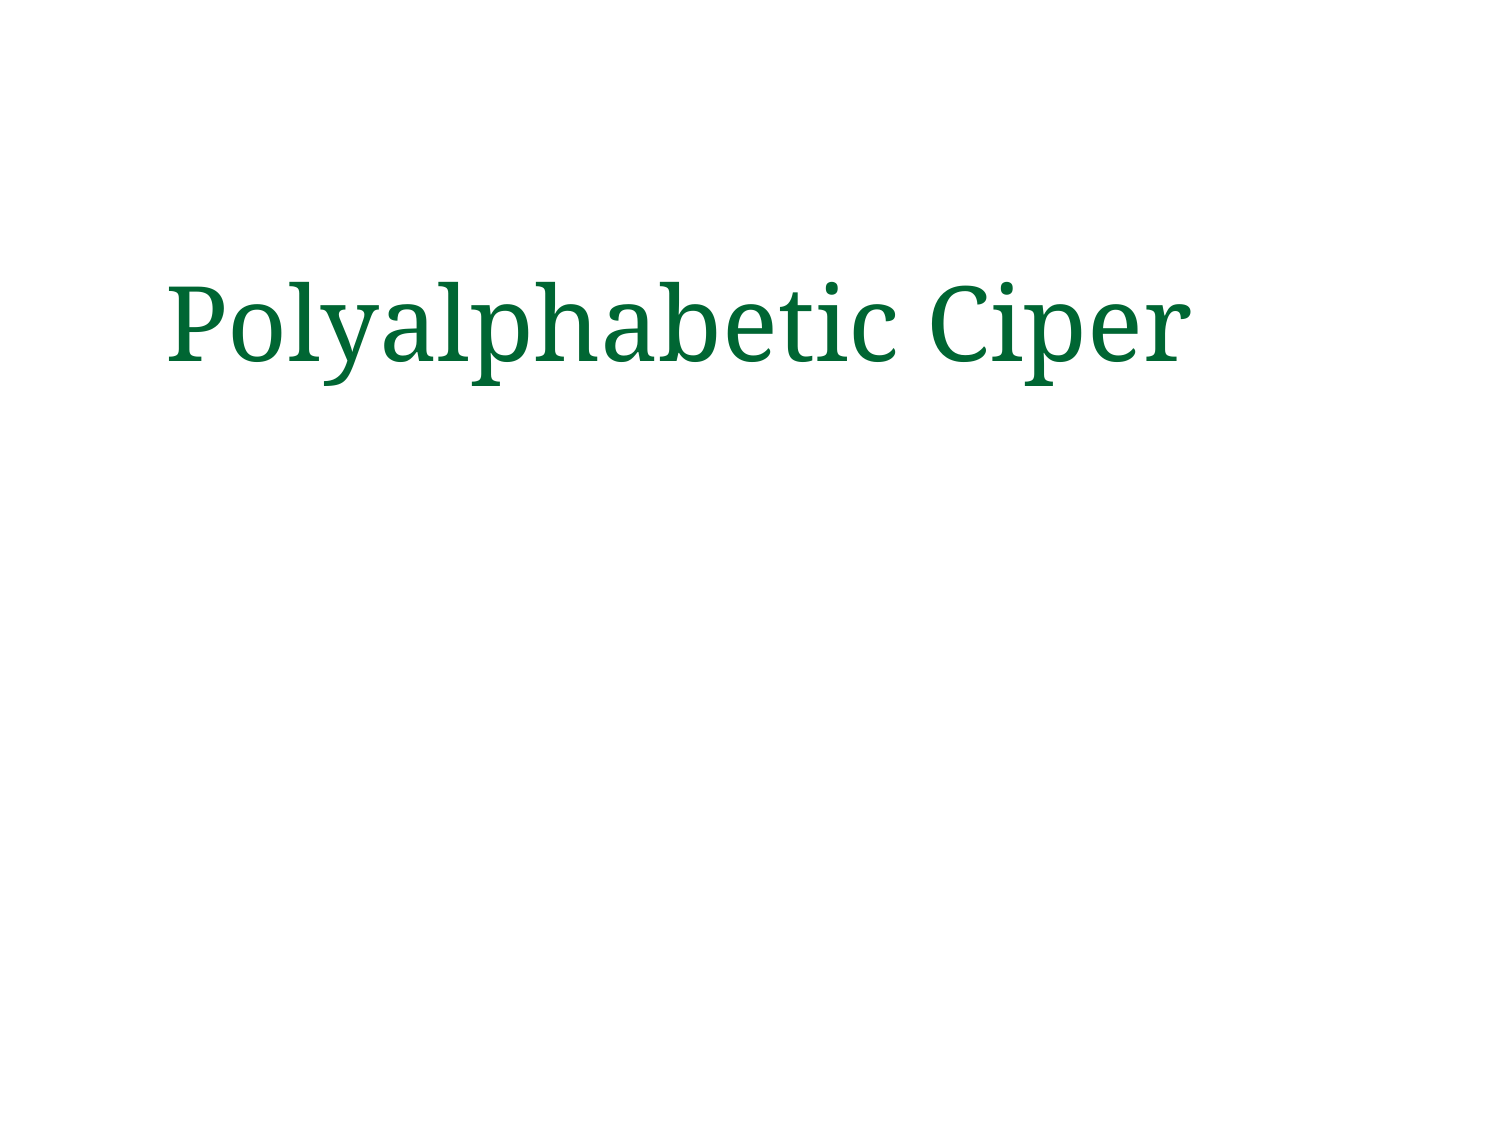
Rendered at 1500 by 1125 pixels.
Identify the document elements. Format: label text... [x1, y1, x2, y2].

title Polyalphabetic Ciper [150, 249, 1401, 538]
